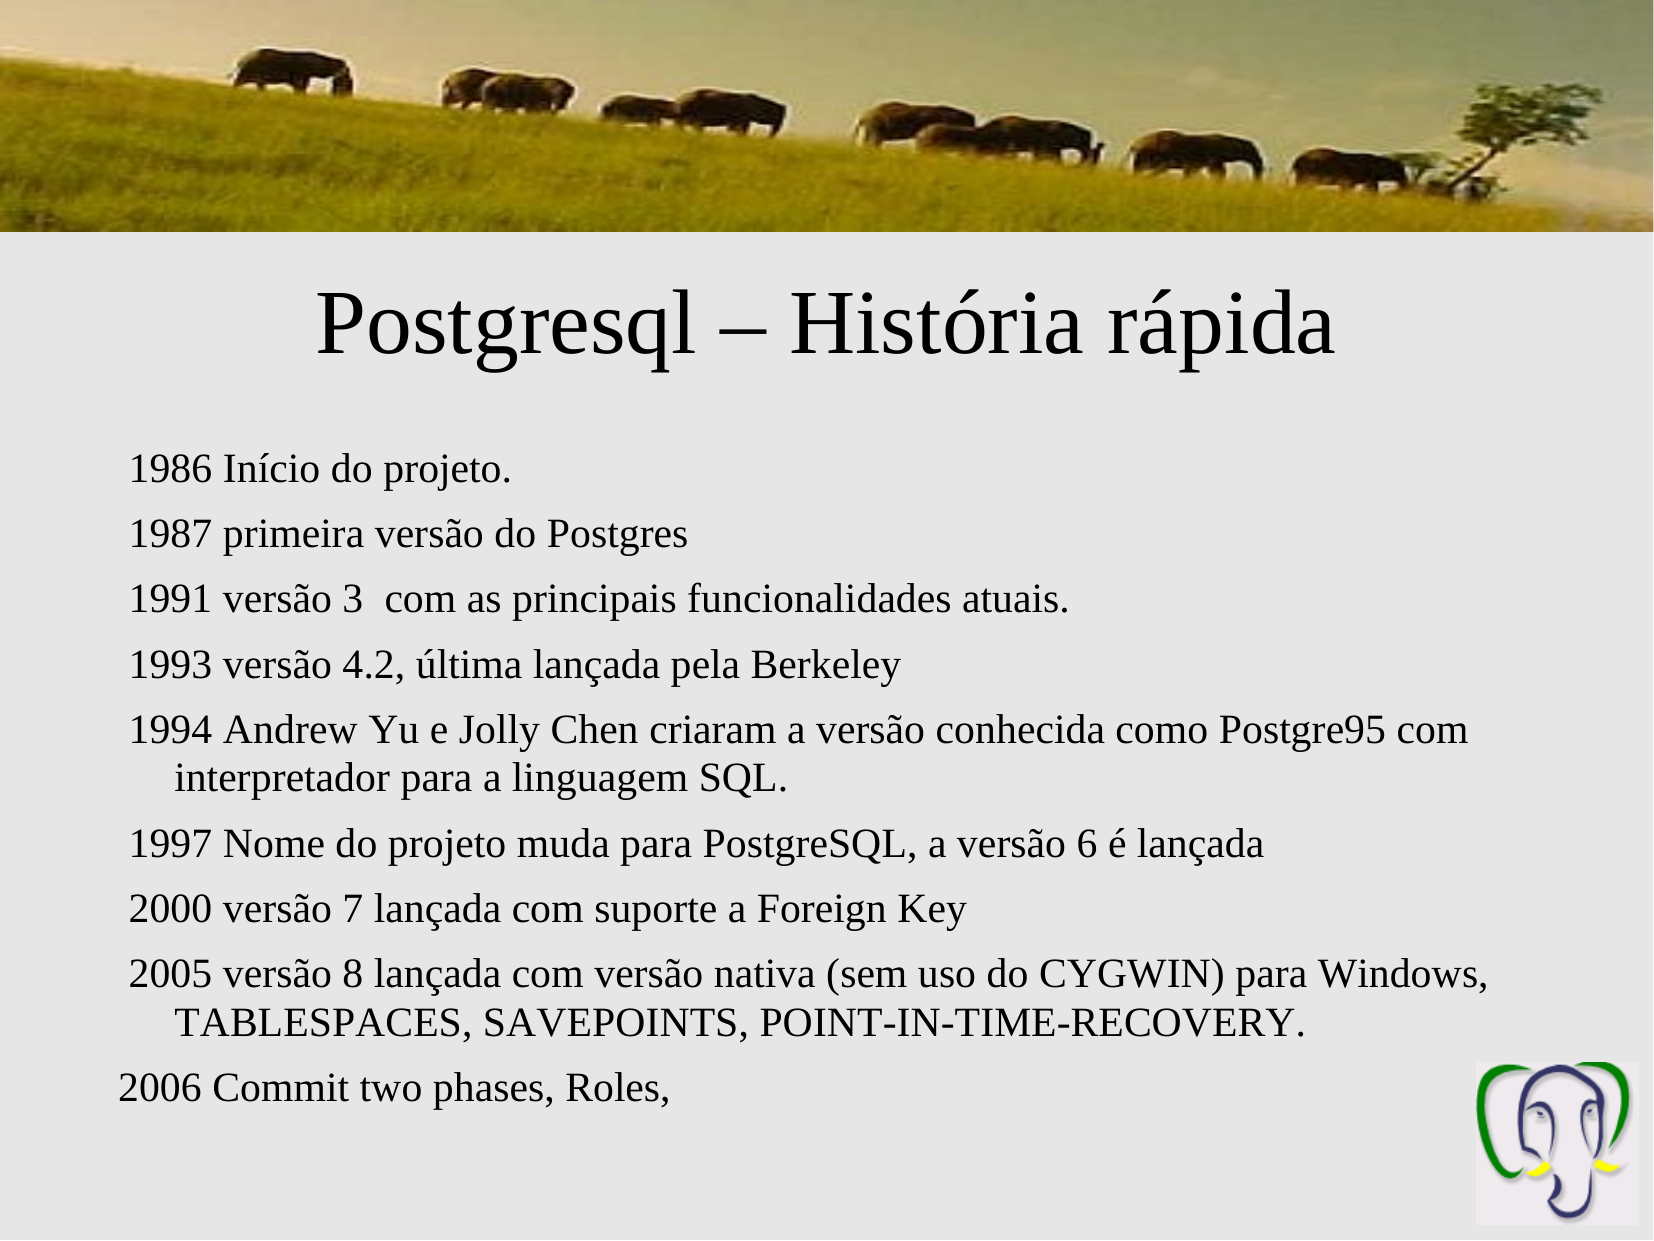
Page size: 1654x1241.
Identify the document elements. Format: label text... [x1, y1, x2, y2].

list 1986 Início do projeto. 1987 primeira versão do Postgres 1991 versão 3 com as principais funcionalidades atuais. 1993 versão 4.2, última lançada pela Berkeley 1994 Andrew Yu e Jolly Chen criaram a versão conhecida como Postgre95 com interpretador para a linguagem SQL. 1997 Nome do projeto muda para PostgreSQL, a versão 6 é lançada 2000 versão 7 lançada com suporte a Foreign Key 2005 versão 8 lançada com versão nativa (sem uso do CYGWIN) para Windows, TABLESPACES, SAVEPOINTS, POINT-IN-TIME-RECOVERY. 2006 Commit two phases, Roles, [118, 442, 1524, 1240]
picture [1476, 1062, 1639, 1225]
title Postgresql – História rápida [29, 263, 1625, 377]
picture [0, 0, 1654, 232]
